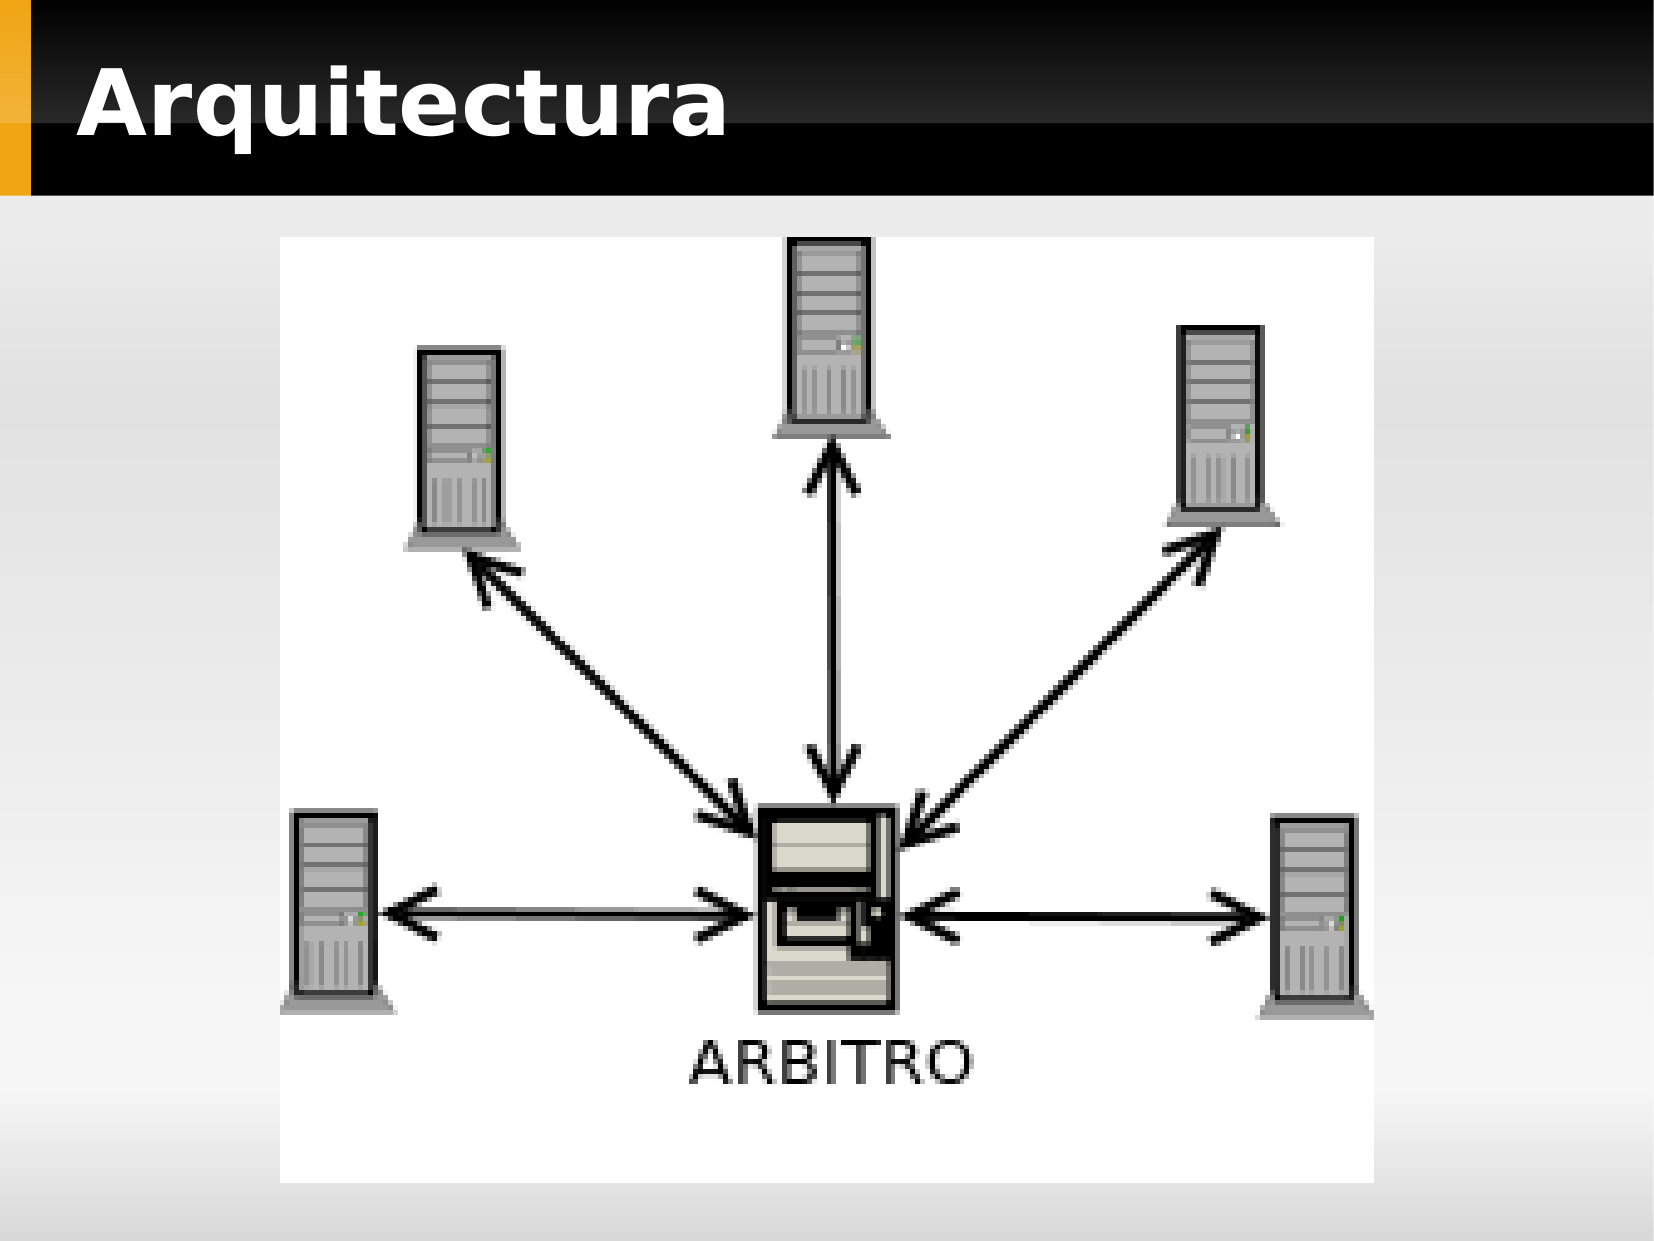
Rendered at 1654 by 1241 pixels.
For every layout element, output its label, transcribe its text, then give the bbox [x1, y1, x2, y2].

title Arquitectura [76, 7, 1565, 200]
picture [0, 0, 1654, 1241]
